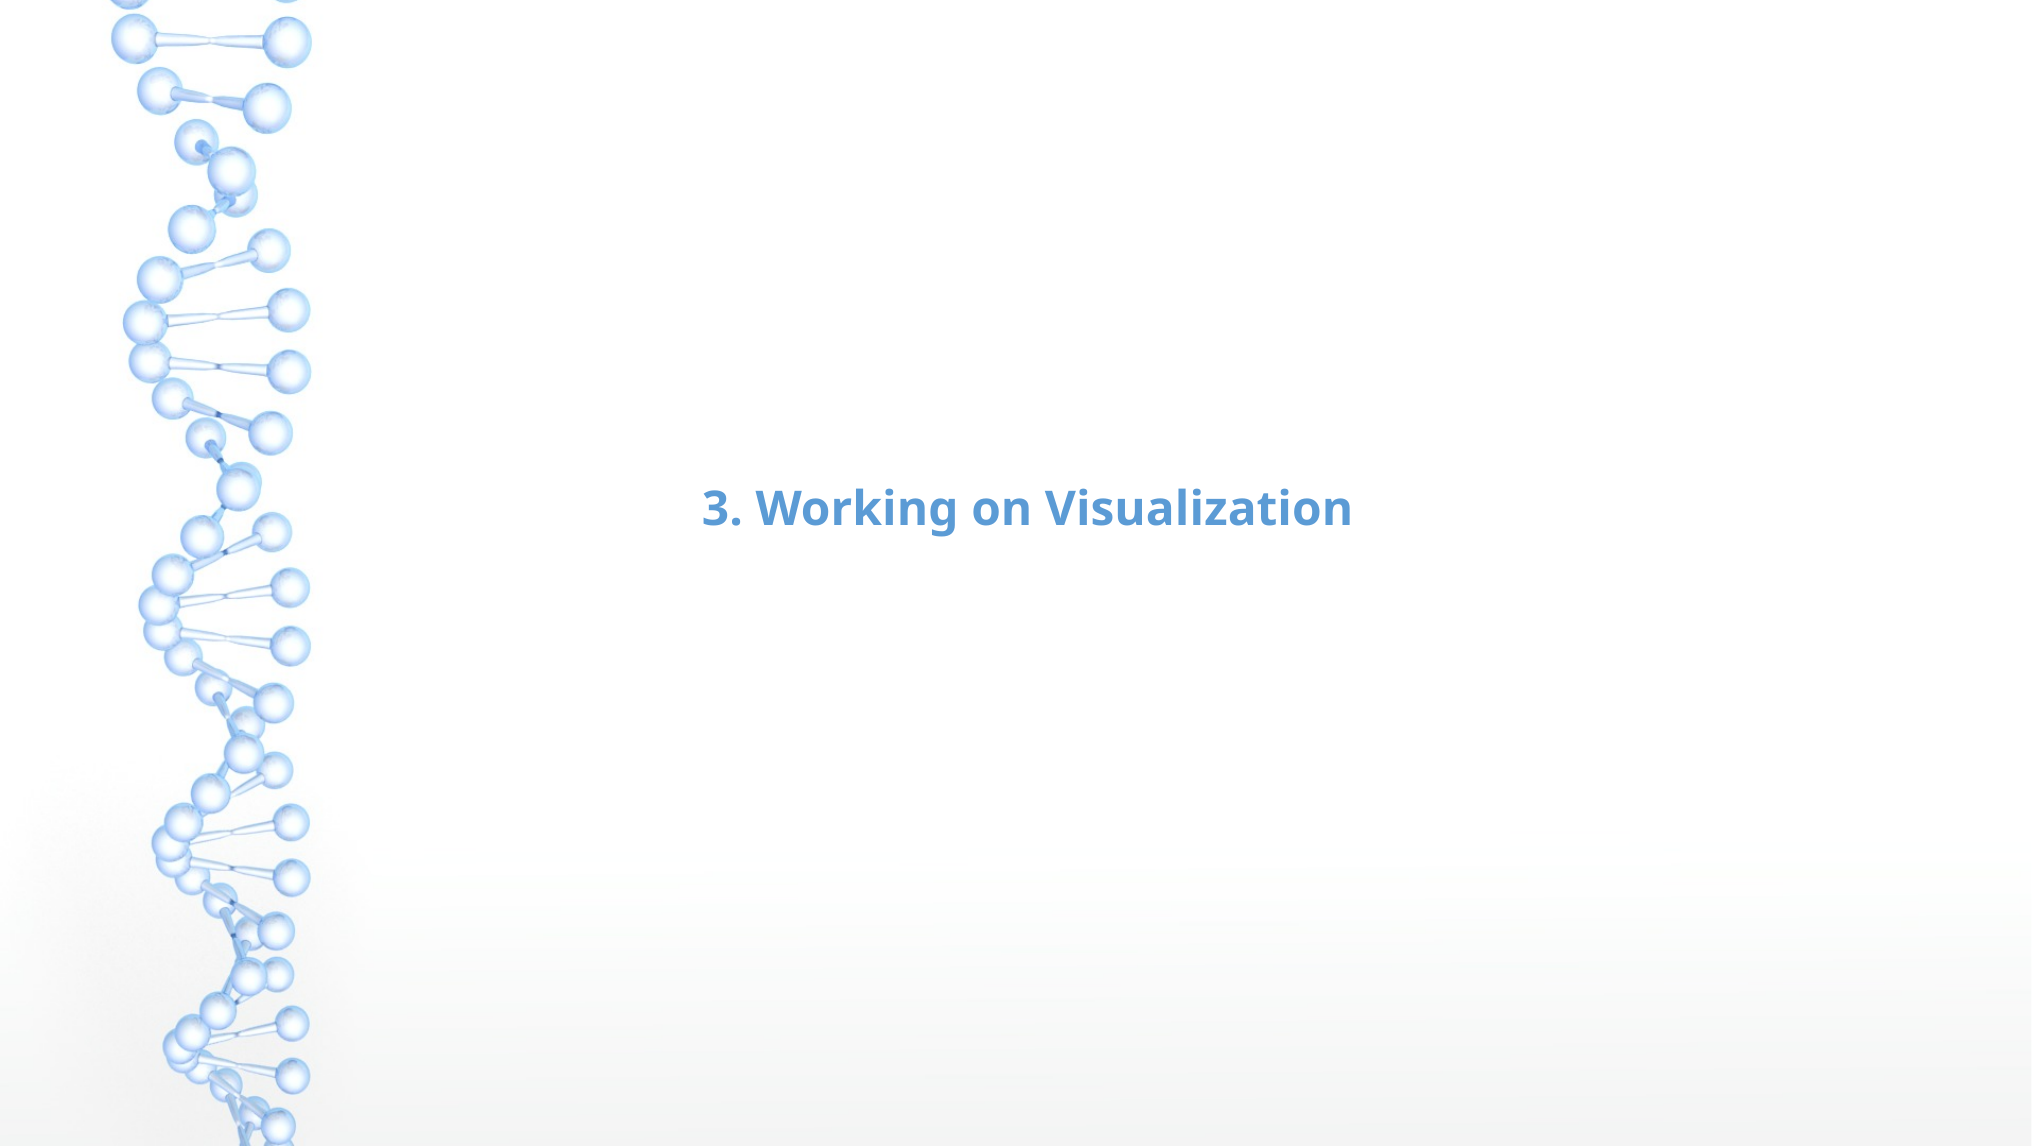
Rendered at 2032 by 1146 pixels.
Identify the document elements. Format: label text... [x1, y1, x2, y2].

text_box 3. Working on Visualization [701, 477, 1525, 573]
